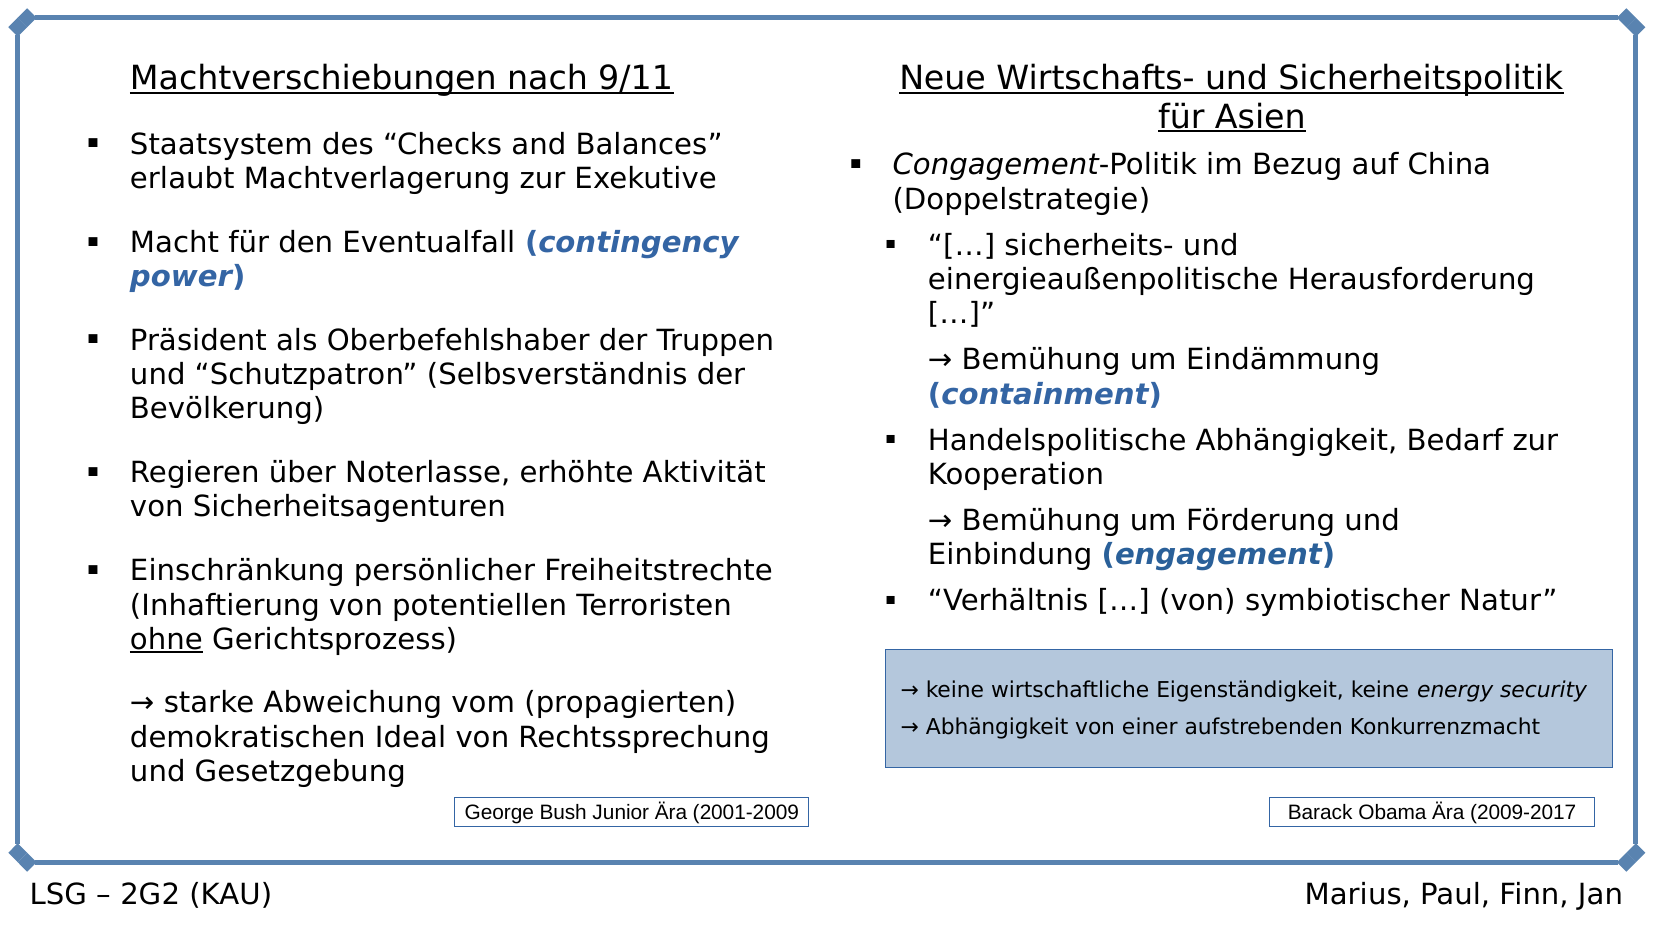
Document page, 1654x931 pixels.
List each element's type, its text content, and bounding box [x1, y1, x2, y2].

text_box George Bush Junior Ära (2001-2009 [454, 797, 809, 827]
list Machtverschiebungen nach 9/11 Staatsystem des “Checks and Balances” erlaubt Machtverlagerung zur Exekutive Macht für den Eventualfall (contingency power) Präsident als Oberbefehlshaber der Truppen und “Schutzpatron” (Selbsverständnis der Bevölkerung) Regieren über Noterlasse, erhöhte Aktivität von Sicherheitsagenturen Einschränkung persönlicher Freiheitstrechte (Inhaftierung von potentiellen Terroristen ohne Gerichtsprozess) → starke Abweichung vom (propagierten) demokratischen Ideal von Rechtssprechung und Gesetzgebung [82, 59, 809, 827]
text_box Barack Obama Ära (2009-2017 [1269, 797, 1595, 827]
list Neue Wirtschafts- und Sicherheitspolitik für Asien Congagement-Politik im Bezug auf China (Doppelstrategie) “[…] sicherheits- und einergieaußenpolitische Herausforderung […]” → Bemühung um Eindämmung (containment) Handelspolitische Abhängigkeit, Bedarf zur Kooperation → Bemühung um Förderung und Einbindung (engagement) “Verhältnis […] (von) symbiotischer Natur” [845, 59, 1572, 827]
text_box → keine wirtschaftliche Eigenständigkeit, keine energy security → Abhängigkeit von einer aufstrebenden Konkurrenzmacht [885, 649, 1613, 768]
